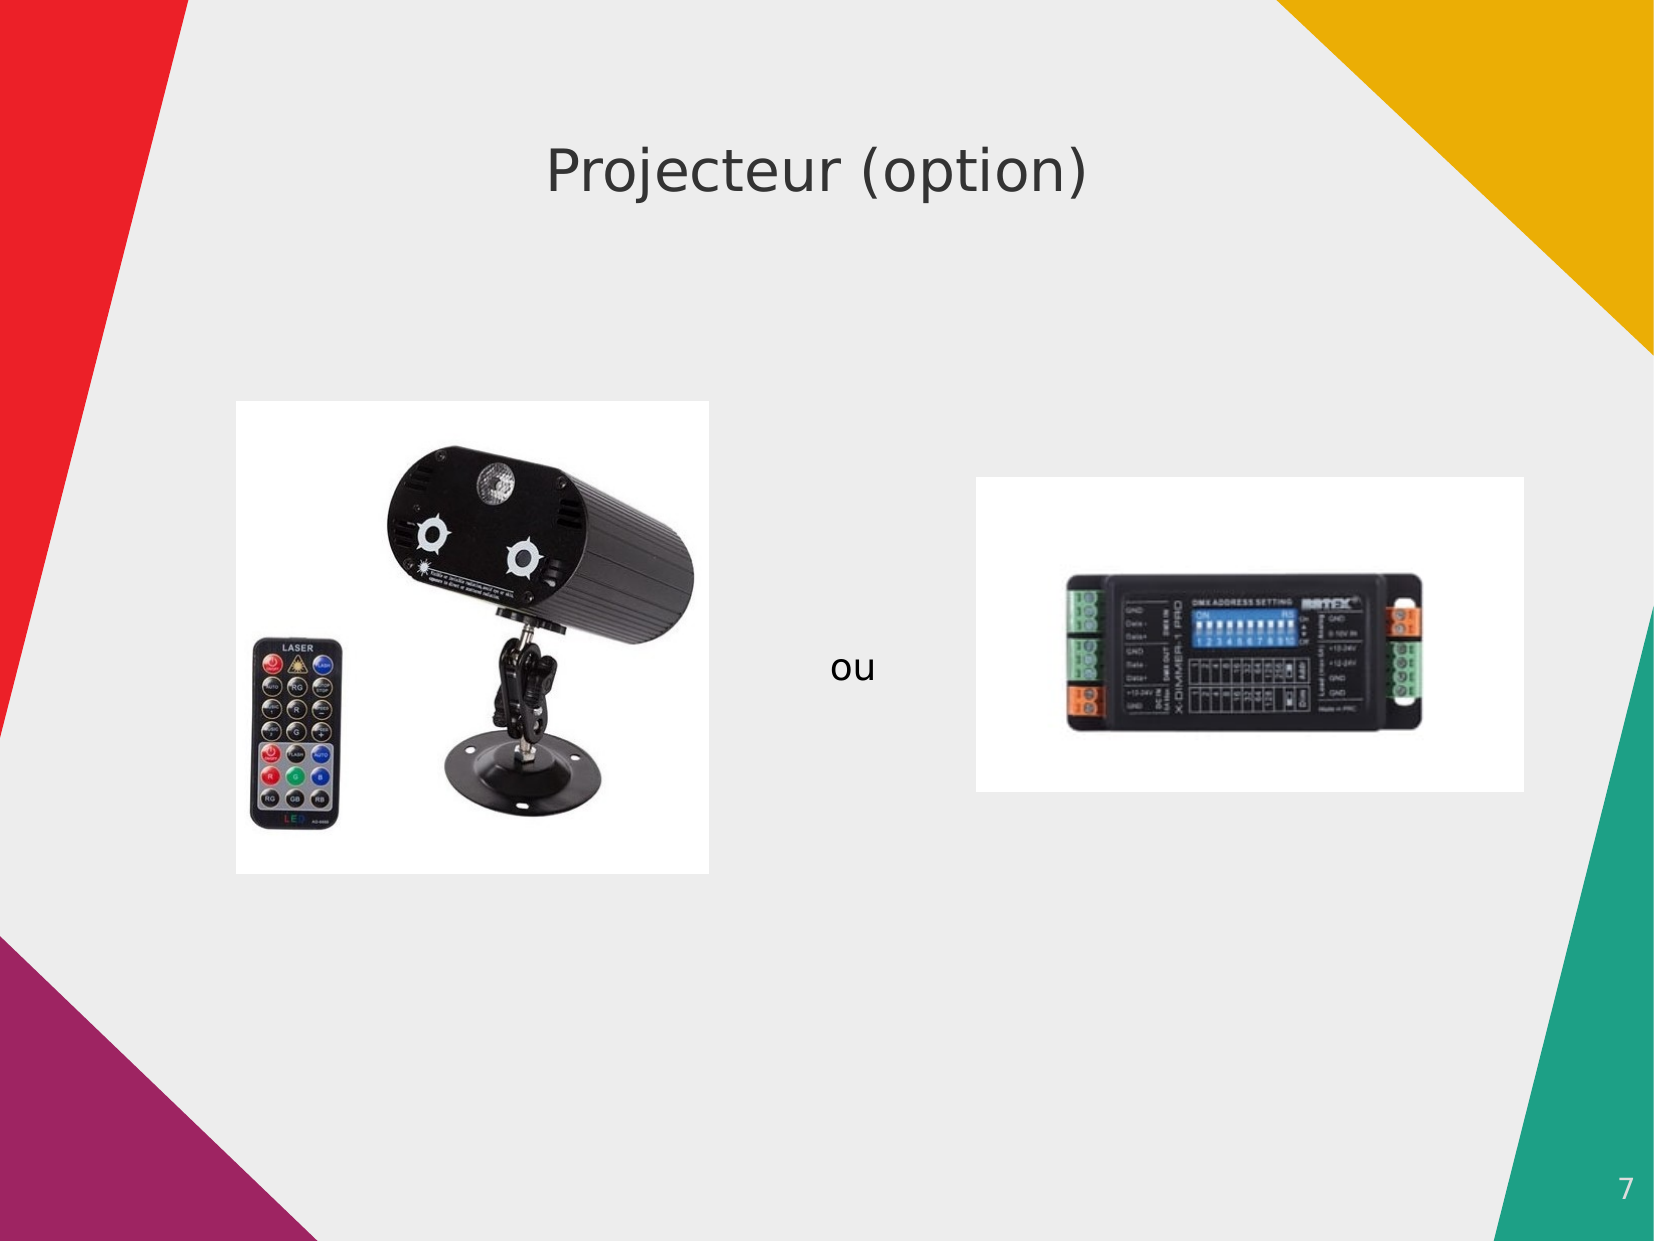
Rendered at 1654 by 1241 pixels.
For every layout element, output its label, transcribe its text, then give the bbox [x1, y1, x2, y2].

title Projecteur (option) [114, 73, 1539, 271]
picture [976, 477, 1524, 792]
picture [236, 401, 709, 875]
text_box ou [814, 637, 892, 697]
